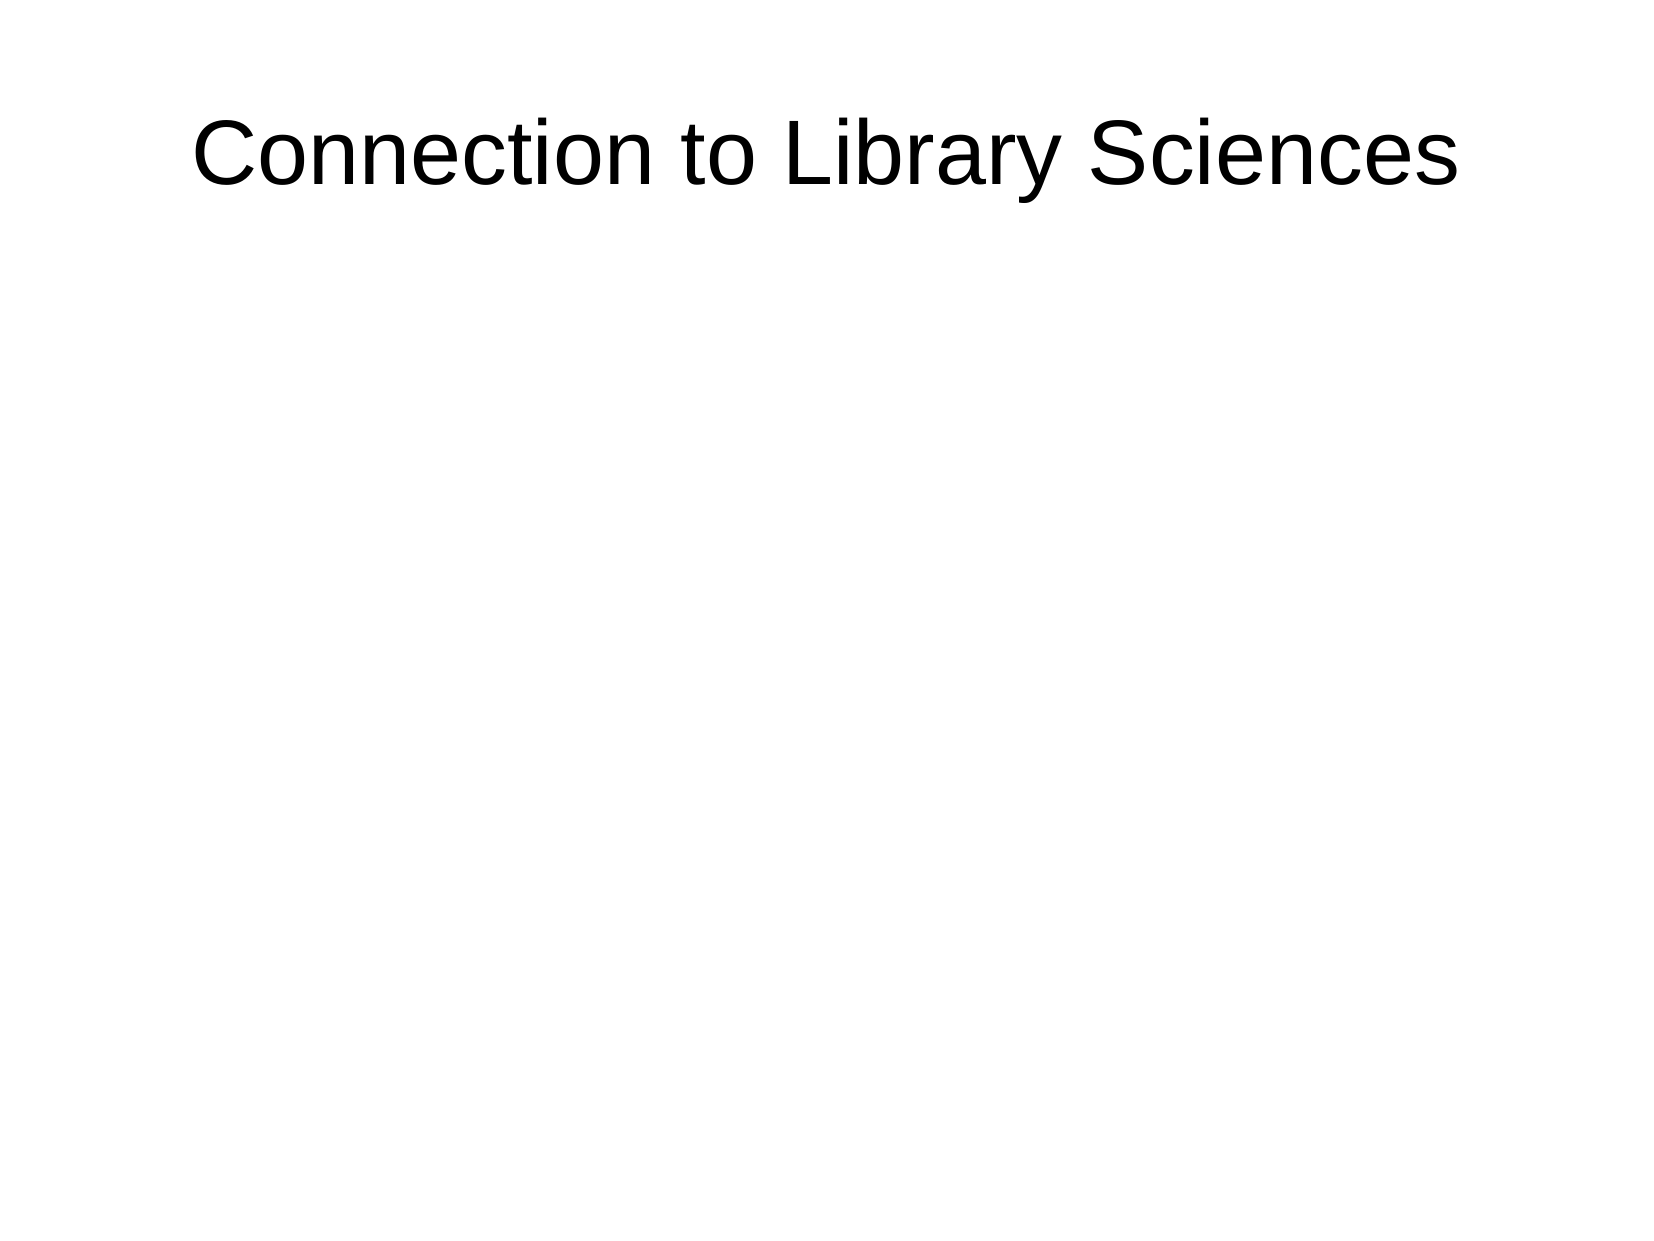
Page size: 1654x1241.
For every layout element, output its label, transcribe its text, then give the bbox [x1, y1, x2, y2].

title Connection to Library Sciences [82, 49, 1571, 257]
